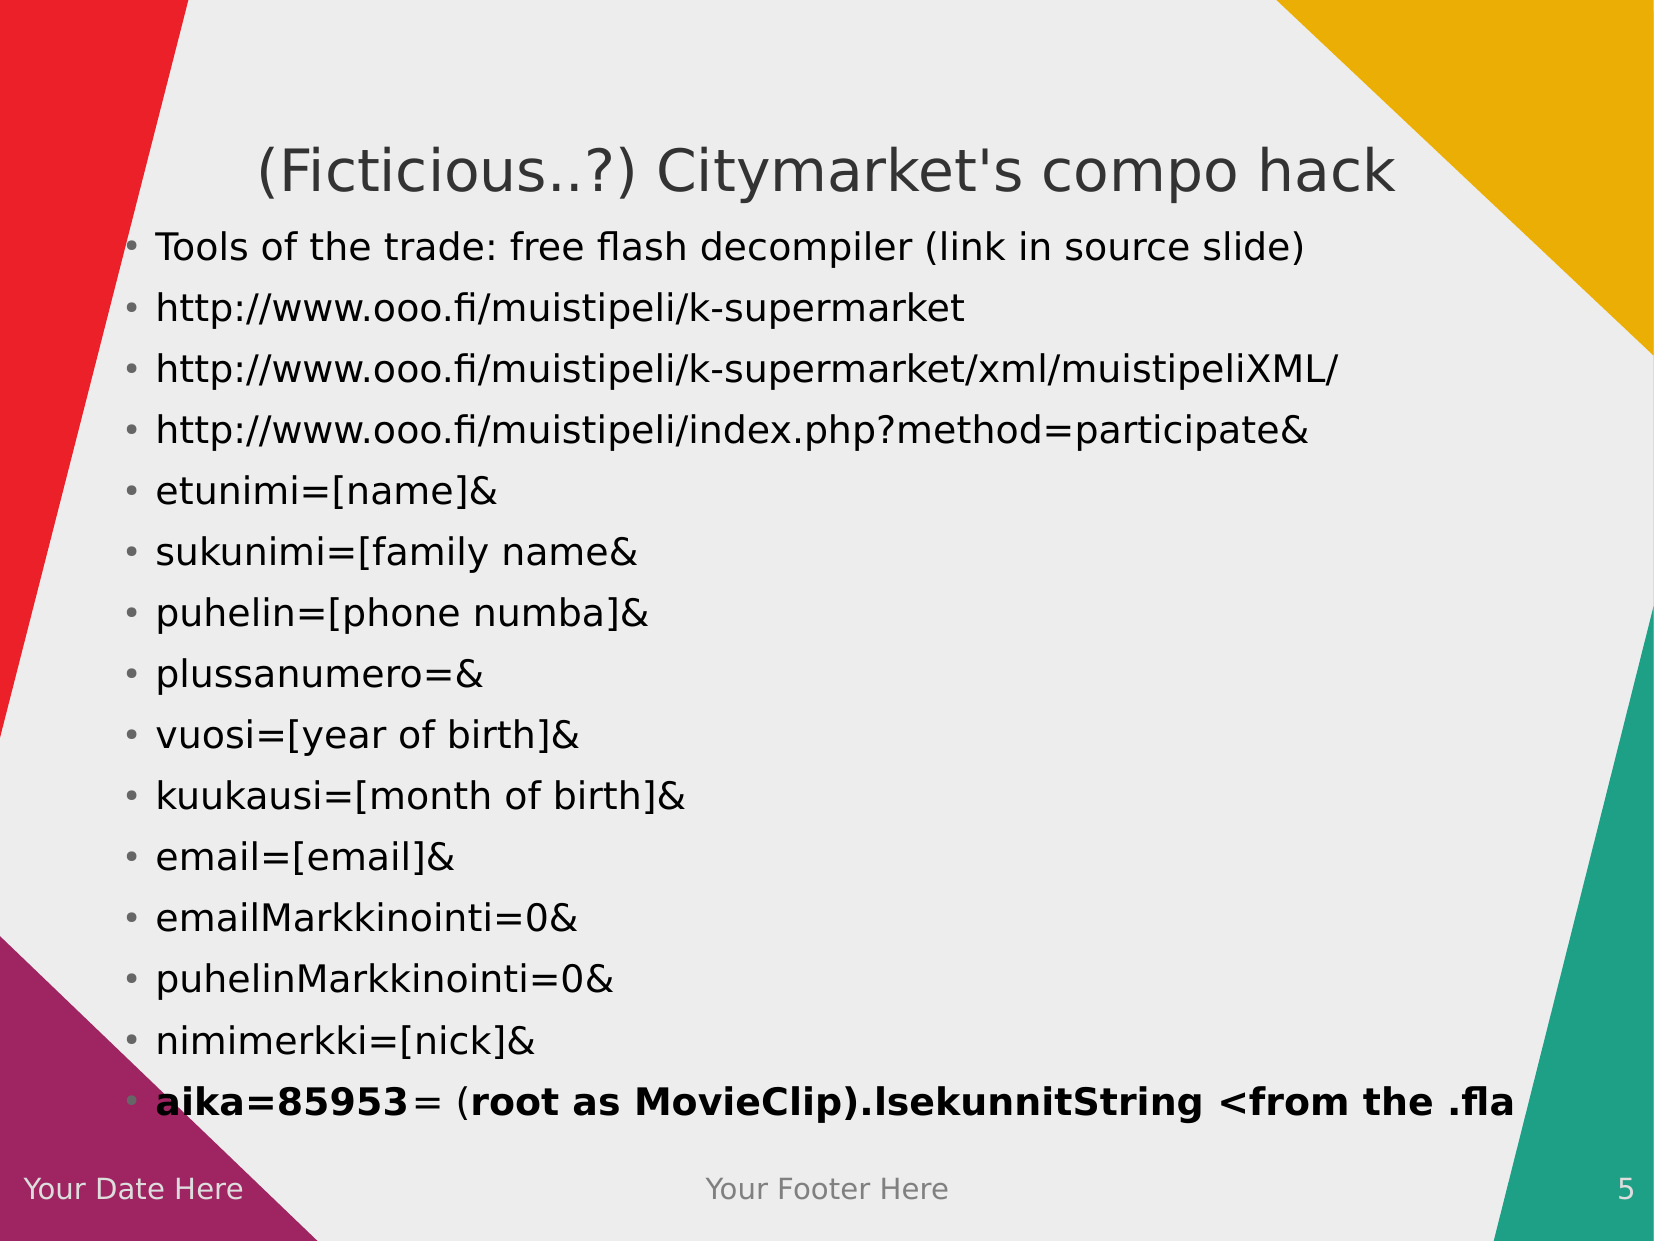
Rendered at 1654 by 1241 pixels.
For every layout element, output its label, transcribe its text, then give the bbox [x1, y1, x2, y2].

title (Ficticious..?) Citymarket's compo hack [114, 73, 1539, 225]
list Tools of the trade: free flash decompiler (link in source slide) http://www.ooo.fi/muistipeli/k-supermarket http://www.ooo.fi/muistipeli/k-supermarket/xml/muistipeliXML/ http://www.ooo.fi/muistipeli/index.php?method=participate& etunimi=[name]& sukunimi=[family name& puhelin=[phone numba]& plussanumero=& vuosi=[year of birth]& kuukausi=[month of birth]& email=[email]& emailMarkkinointi=0& puhelinMarkkinointi=0& nimimerkki=[nick]& aika=85953 = (root as MovieClip).lsekunnitString <from the .fla [114, 225, 1539, 1141]
